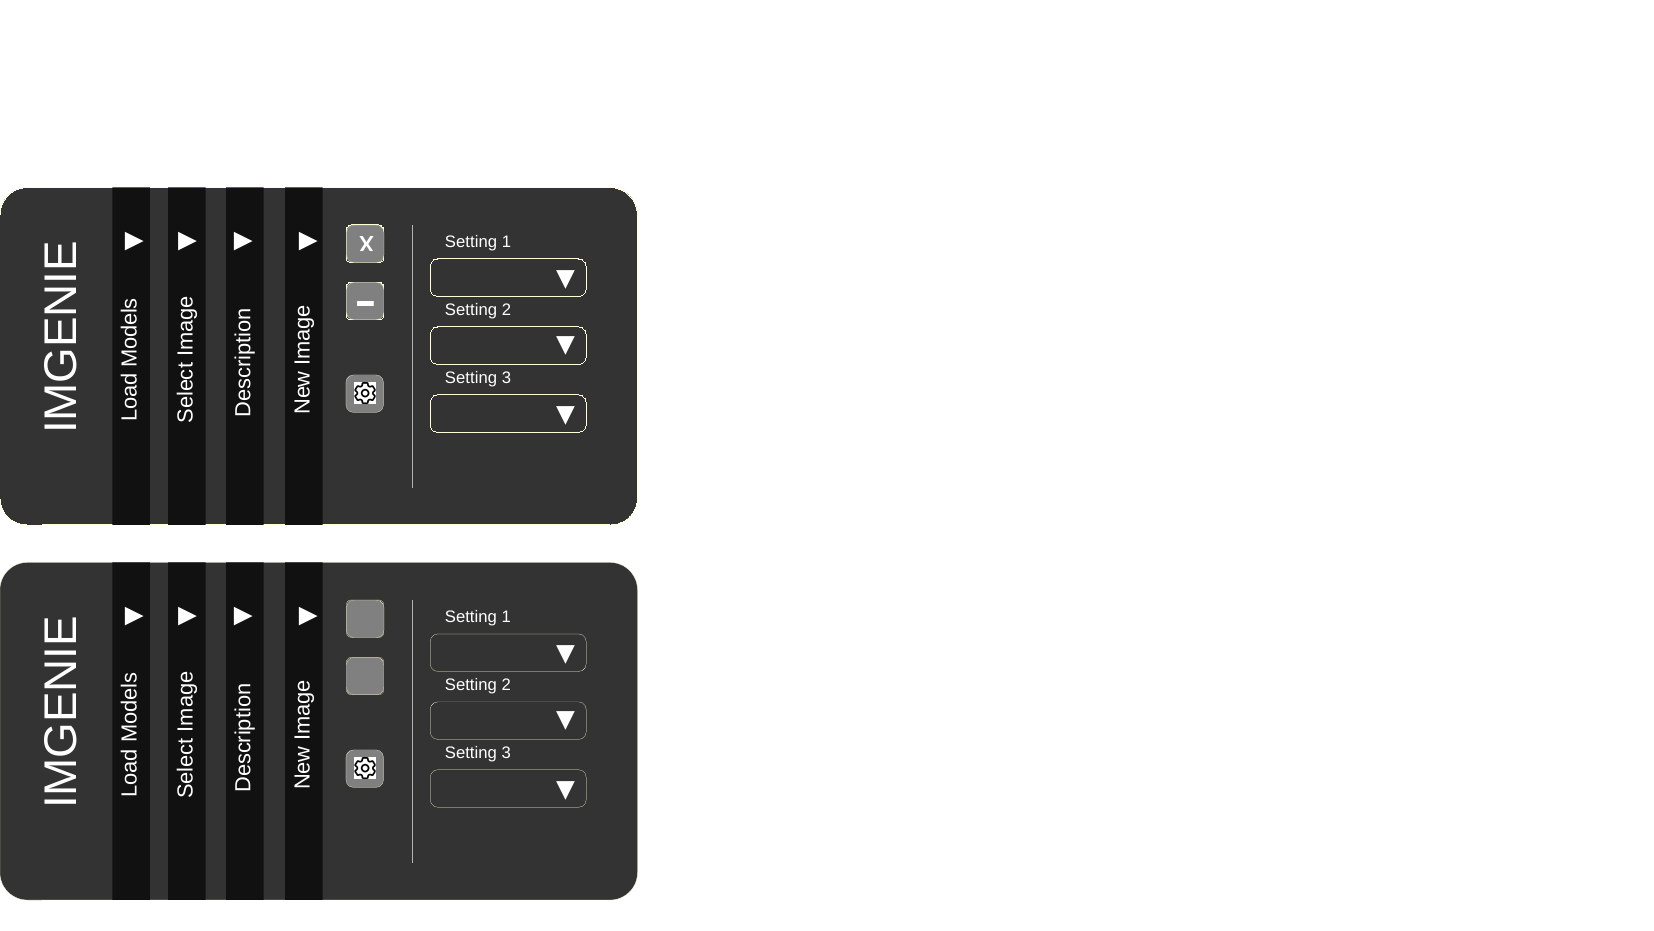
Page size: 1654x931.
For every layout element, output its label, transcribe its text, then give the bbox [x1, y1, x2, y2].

text_box Select Image [165, 266, 209, 454]
text_box ► [157, 214, 204, 265]
text_box ► [542, 315, 593, 362]
picture [346, 282, 384, 320]
text_box Setting 2 [430, 292, 581, 331]
text_box IMGENIE [27, 225, 94, 451]
text_box ► [542, 386, 593, 433]
picture [346, 225, 385, 263]
text_box Load Models [109, 266, 153, 454]
text_box ► [542, 250, 593, 297]
text_box Setting 3 [430, 360, 581, 399]
text_box ► [213, 214, 260, 265]
picture [0, 562, 638, 901]
text_box Description [223, 276, 267, 451]
text_box [0, 187, 638, 526]
text_box New Image [282, 266, 326, 454]
text_box ► [278, 214, 325, 265]
picture [345, 374, 384, 413]
text_box ► [104, 214, 151, 265]
text_box Setting 1 [430, 225, 581, 263]
